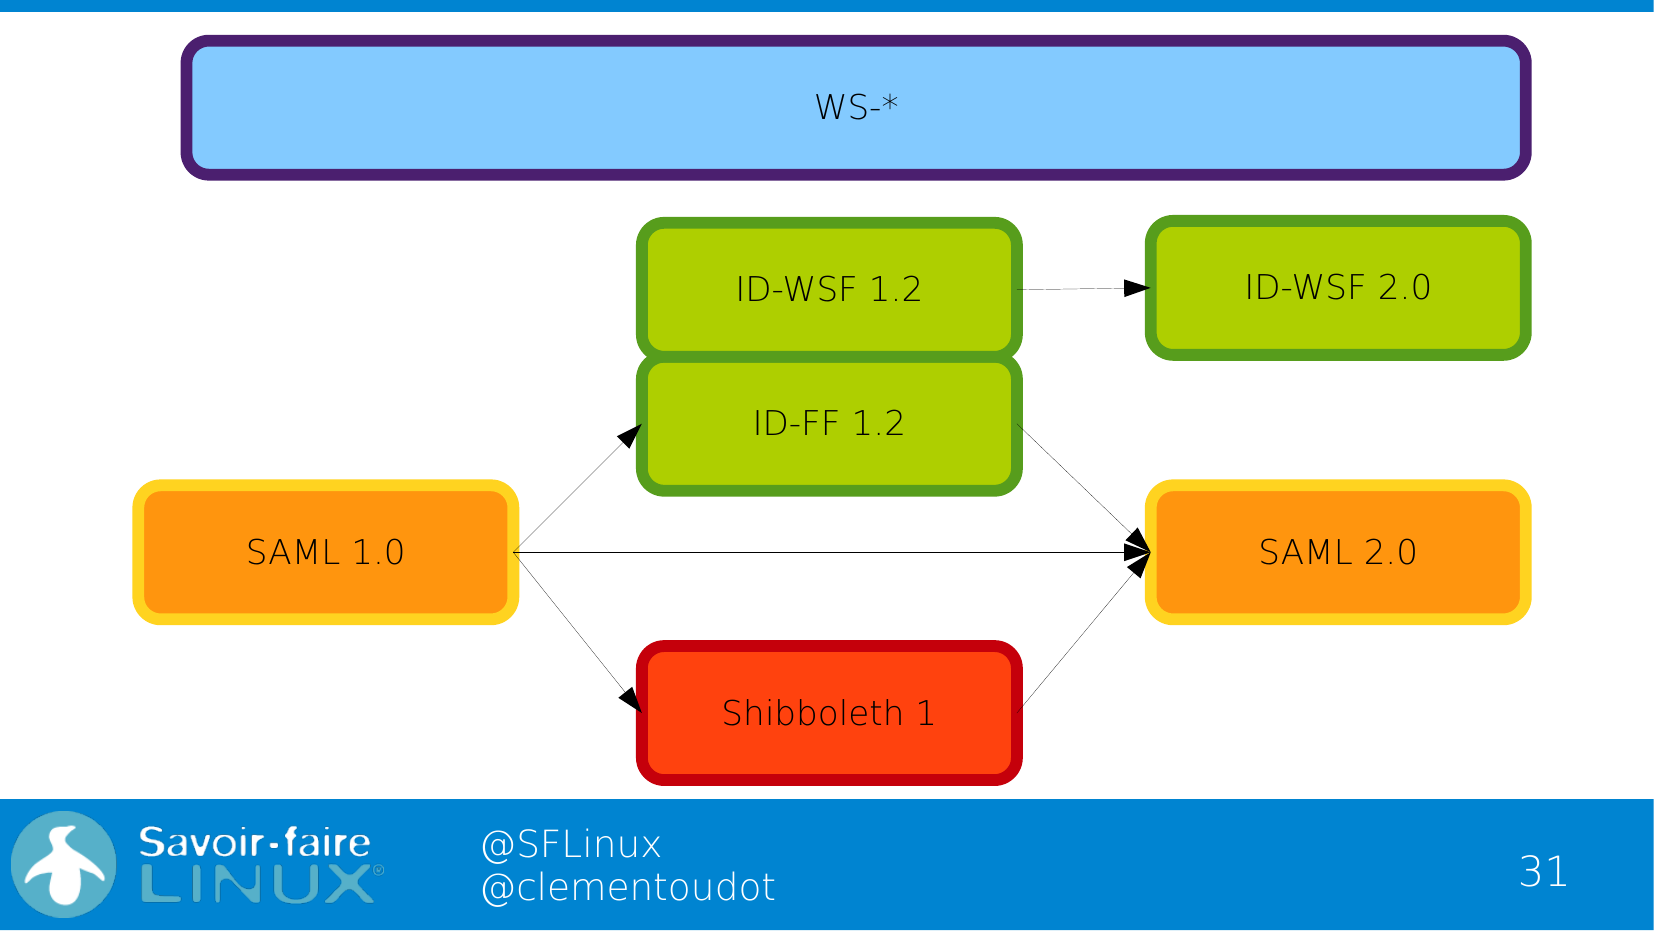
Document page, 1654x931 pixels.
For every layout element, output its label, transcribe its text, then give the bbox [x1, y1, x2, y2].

text_box ID-WSF 2.0 [1150, 220, 1526, 355]
text_box SAML 2.0 [1150, 485, 1526, 620]
picture [11, 811, 384, 918]
text_box WS-* [186, 40, 1526, 175]
text_box Shibboleth 1 [641, 646, 1017, 781]
text_box SAML 1.0 [138, 485, 514, 620]
text_box ID-FF 1.2 [641, 357, 1017, 491]
text_box ID-WSF 1.2 [641, 222, 1017, 357]
